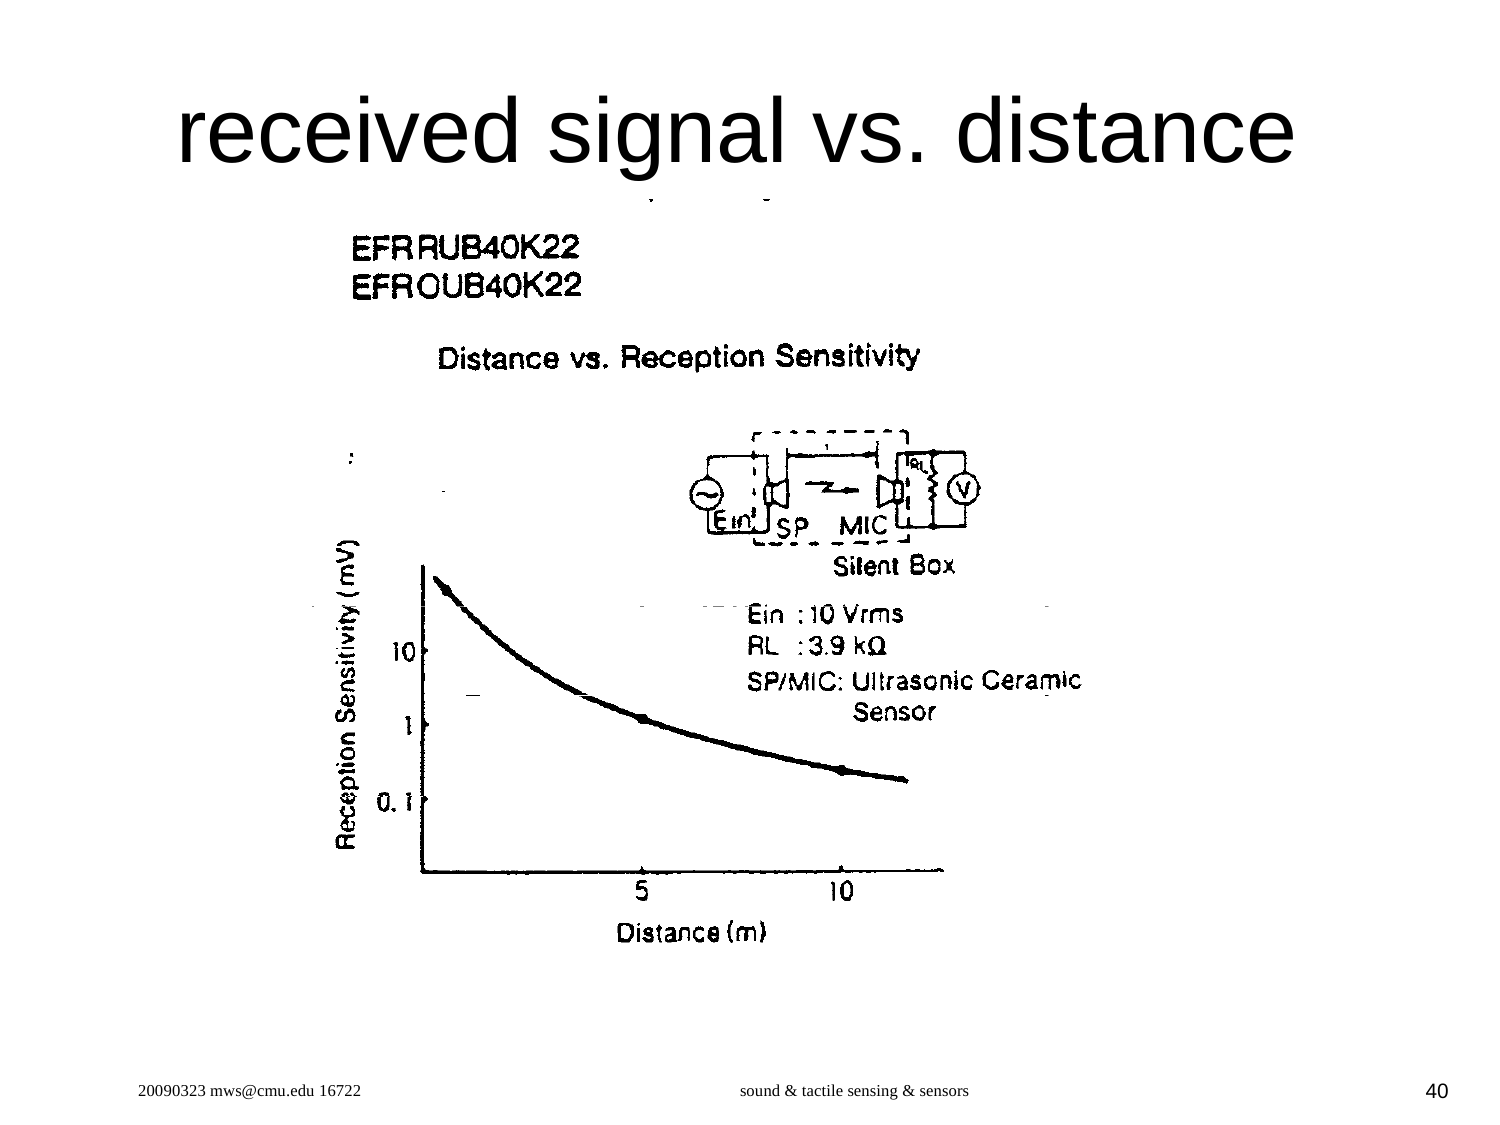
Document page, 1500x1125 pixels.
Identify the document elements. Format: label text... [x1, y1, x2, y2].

picture [312, 199, 1126, 943]
title received signal vs. distance [99, 62, 1375, 201]
